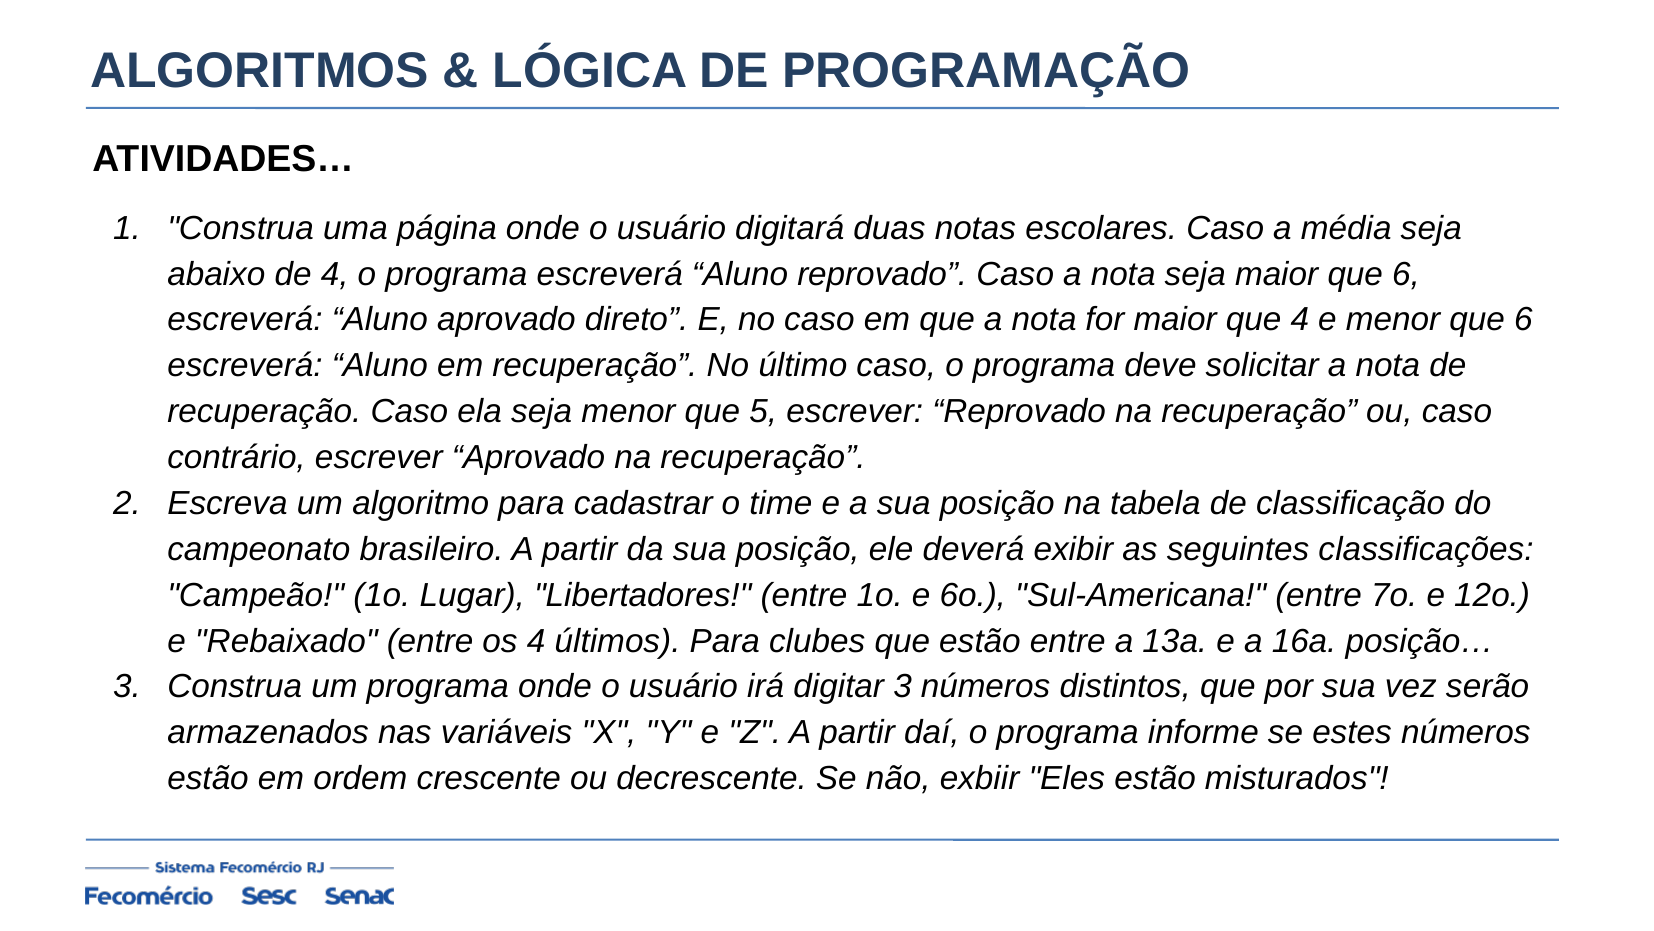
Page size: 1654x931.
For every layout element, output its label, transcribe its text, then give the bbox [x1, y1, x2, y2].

text_box ATIVIDADES… "Construa uma página onde o usuário digitará duas notas escolares. Caso a média seja abaixo de 4, o programa escreverá “Aluno reprovado”. Caso a nota seja maior que 6, escreverá: “Aluno aprovado direto”. E, no caso em que a nota for maior que 4 e menor que 6 escreverá: “Aluno em recuperação”. No último caso, o programa deve solicitar a nota de recuperação. Caso ela seja menor que 5, escrever: “Reprovado na recuperação” ou, caso contrário, escrever “Aprovado na recuperação”. Escreva um algoritmo para cadastrar o time e a sua posição na tabela de classificação do campeonato brasileiro. A partir da sua posição, ele deverá exibir as seguintes classificações: "Campeão!" (1o. Lugar), "Libertadores!" (entre 1o. e 6o.), "Sul-Americana!" (entre 7o. e 12o.) e "Rebaixado" (entre os 4 últimos). Para clubes que estão entre a 13a. e a 16a. posição… Construa um programa onde o usuário irá digitar 3 números distintos, que por sua vez serão armazenados nas variáveis "X", "Y" e "Z". A partir daí, o programa informe se estes números estão em ordem crescente ou decrescente. Se não, exbiir "Eles estão misturados"! [77, 112, 1564, 836]
picture [62, 845, 416, 921]
text_box ALGORITMOS & LÓGICA DE PROGRAMAÇÃO [90, 32, 1564, 104]
